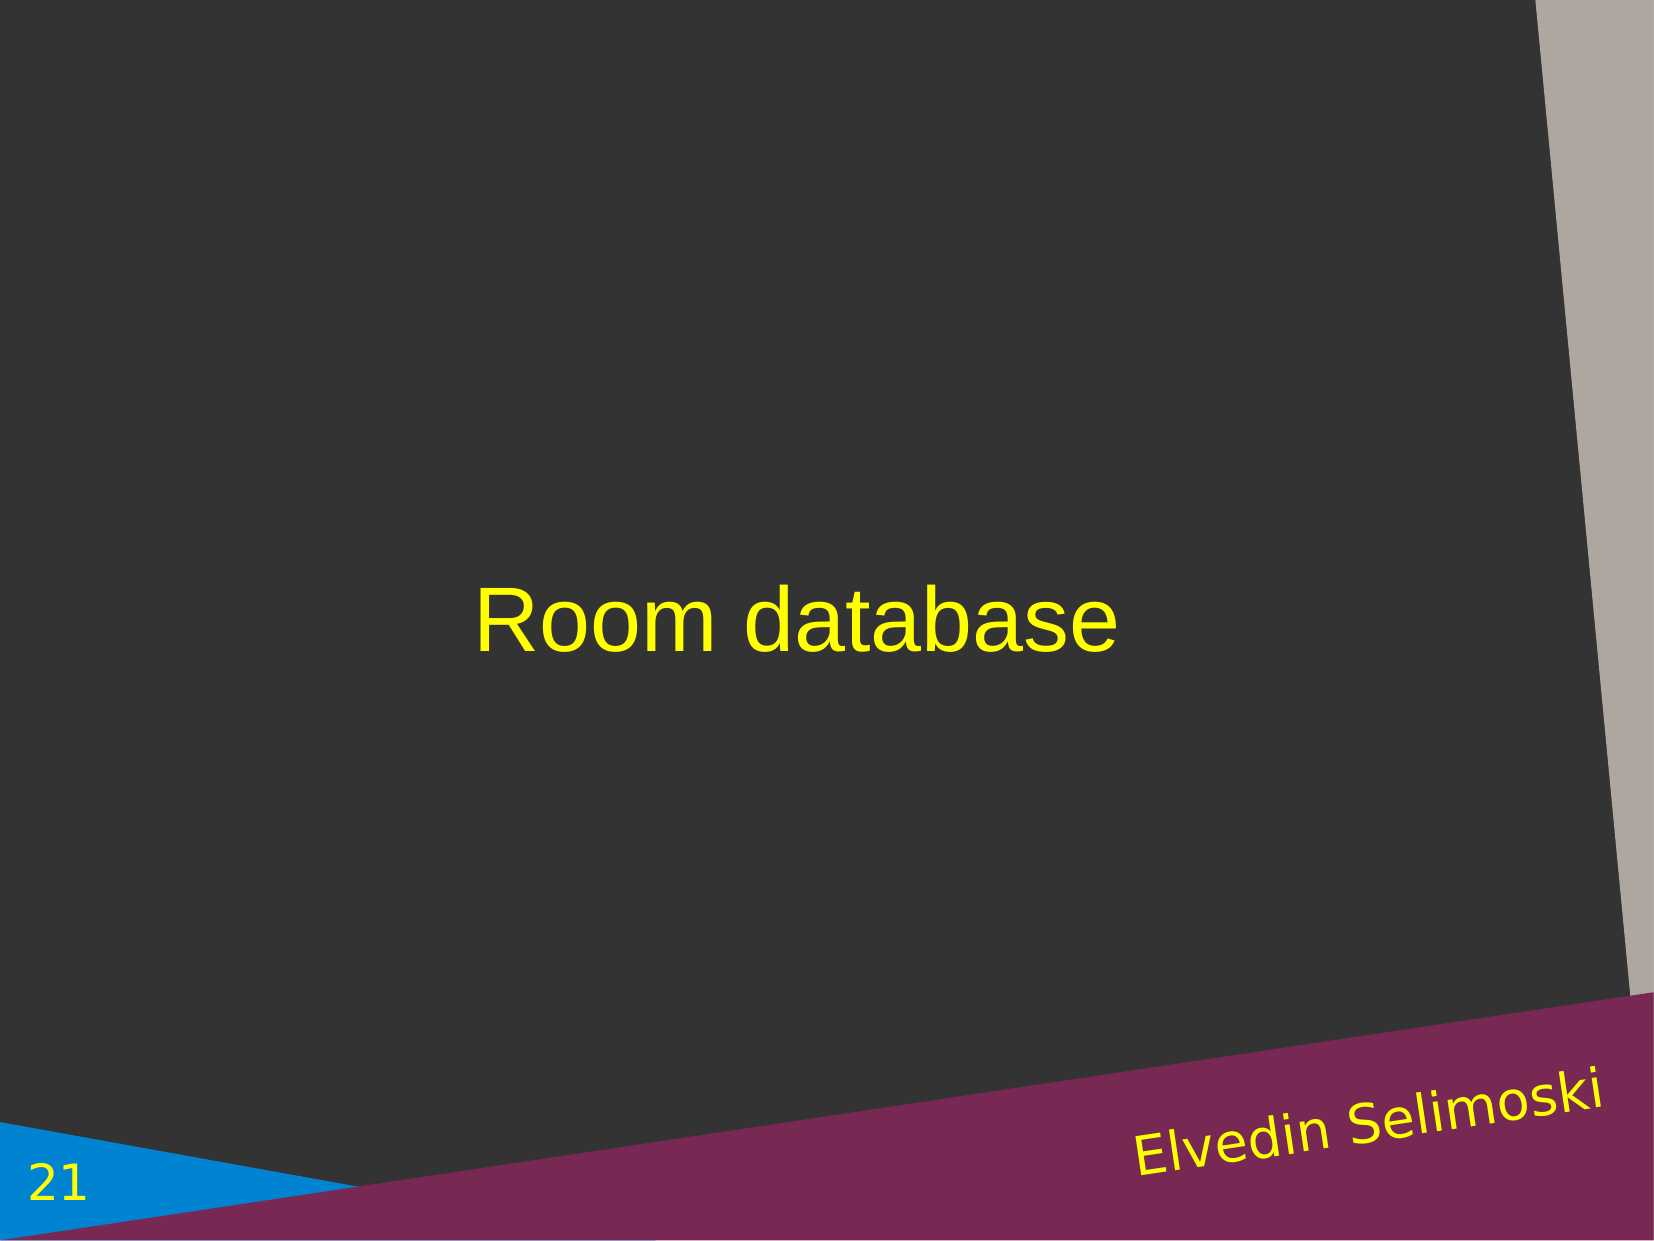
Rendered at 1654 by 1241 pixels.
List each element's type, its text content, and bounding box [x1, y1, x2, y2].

title Room database [53, 407, 1542, 833]
text_box Elvedin Selimoski [1052, 1015, 1629, 1239]
